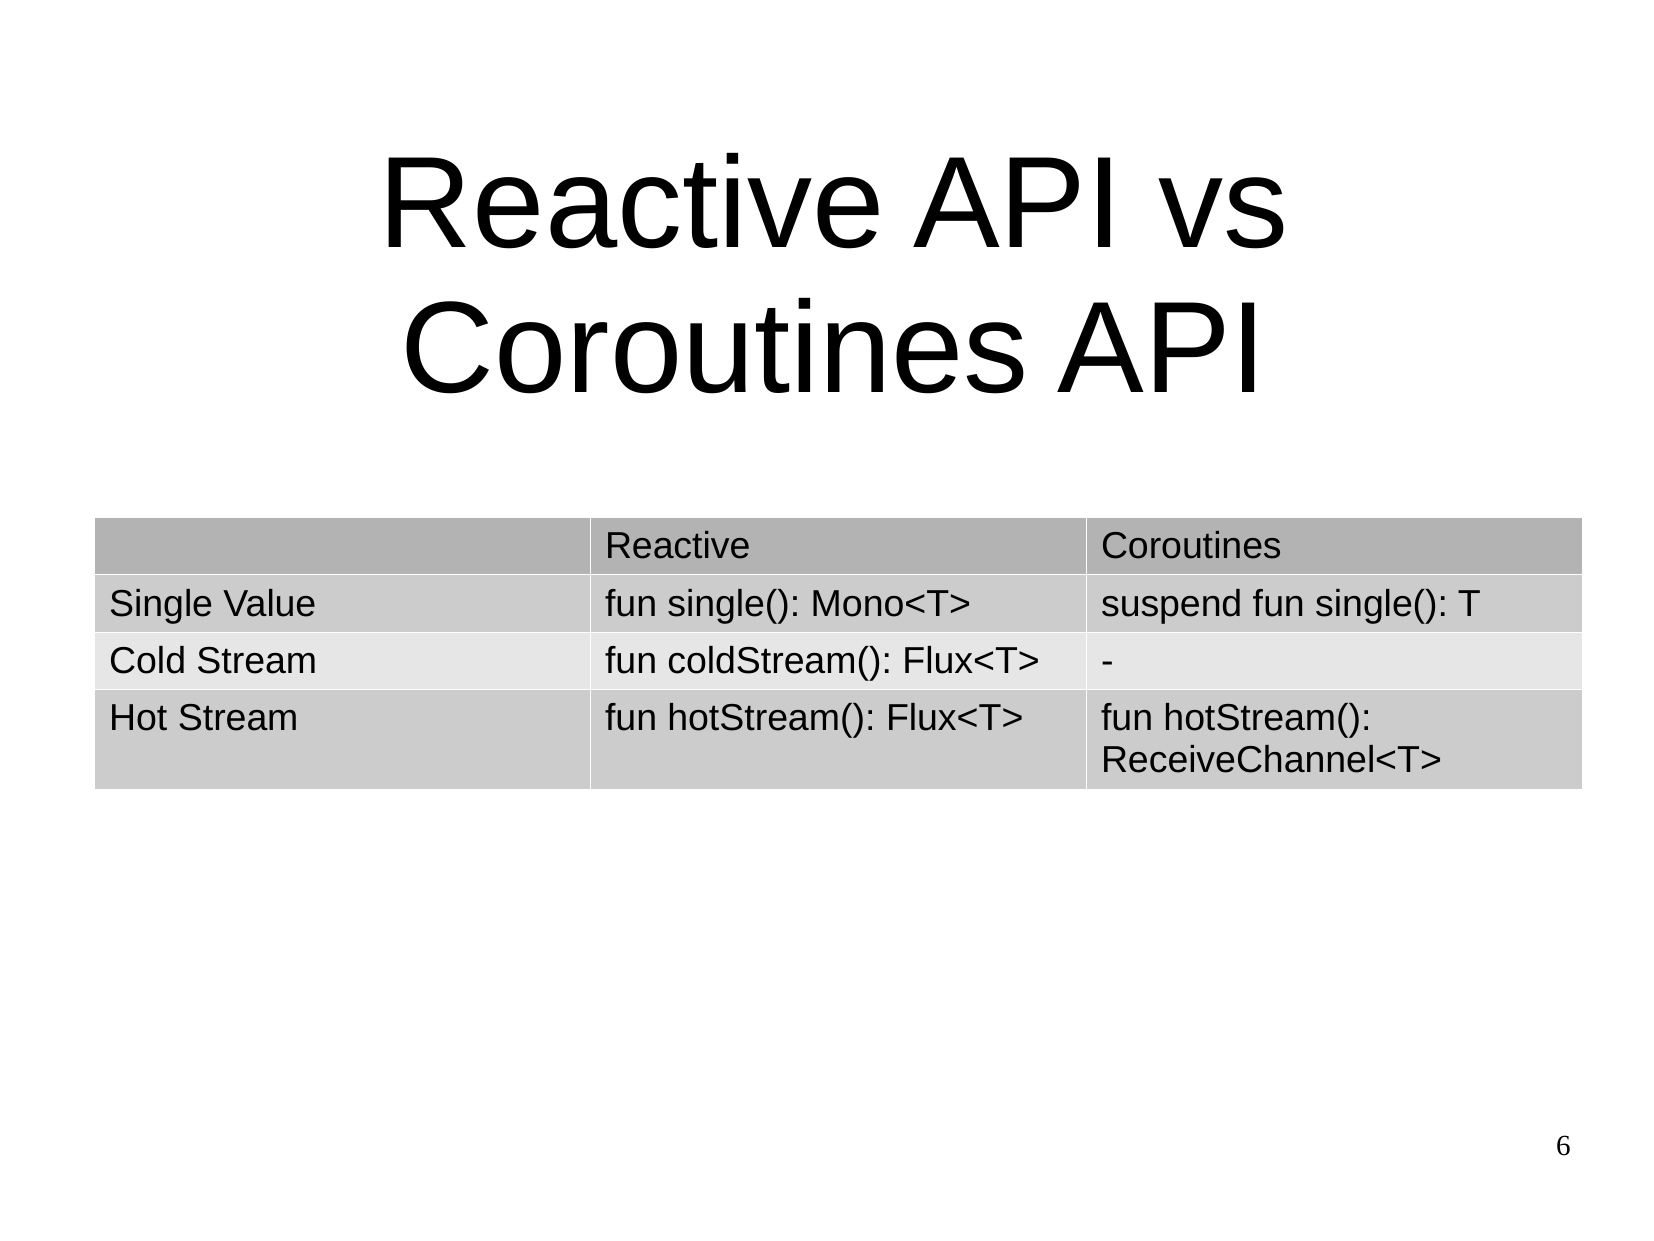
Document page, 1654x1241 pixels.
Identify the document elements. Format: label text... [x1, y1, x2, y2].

table_cell Cold Stream [95, 633, 590, 689]
table_cell suspend fun single(): T [1087, 575, 1582, 632]
table_cell fun coldStream(): Flux<T> [591, 633, 1086, 689]
table_cell Single Value [95, 575, 590, 632]
table_cell Hot Stream [95, 690, 590, 789]
table_cell fun single(): Mono<T> [591, 575, 1086, 632]
table_header Coroutines [1087, 518, 1582, 574]
table_cell - [1087, 633, 1582, 689]
table_header Reactive [591, 518, 1086, 574]
table_cell fun hotStream(): Flux<T> [591, 690, 1086, 789]
title Reactive API vs Coroutines API [90, 129, 1579, 421]
table_header [95, 518, 590, 574]
table_cell fun hotStream(): ReceiveChannel<T> [1087, 690, 1582, 789]
